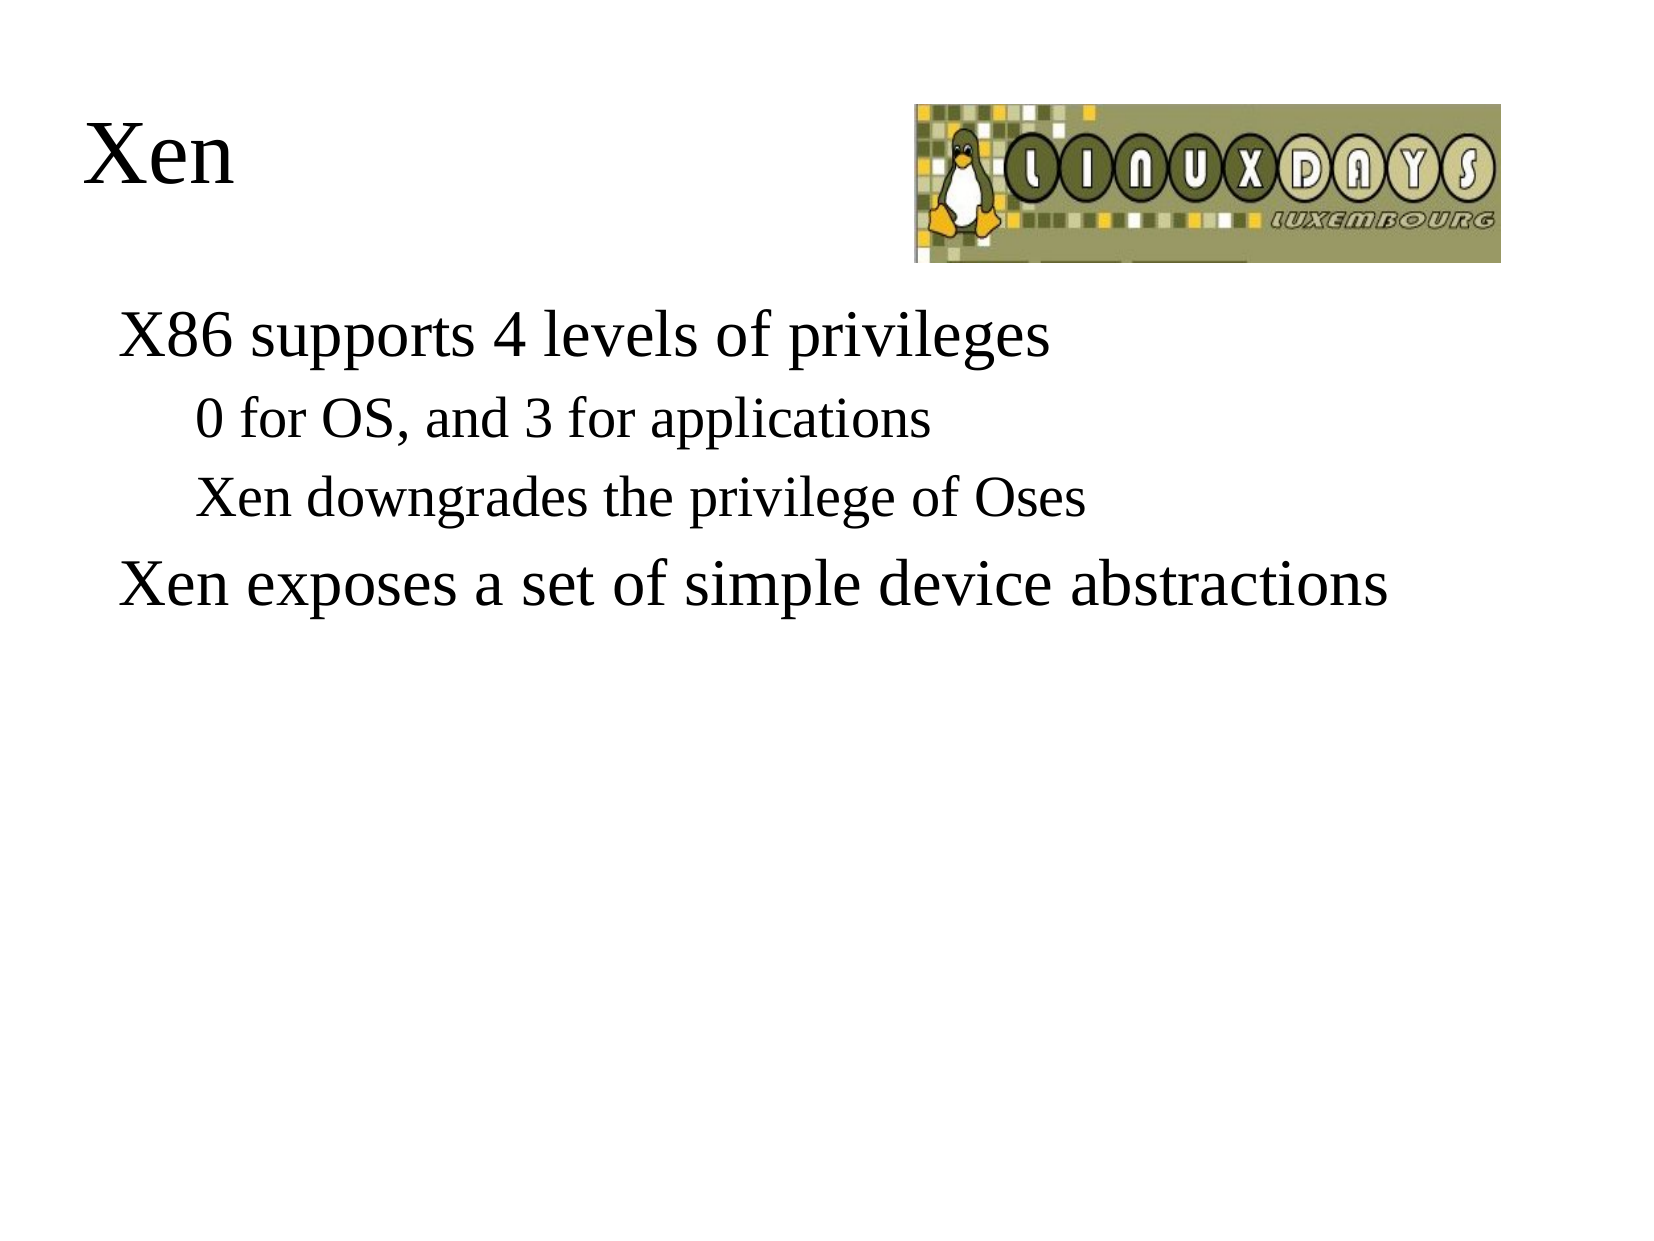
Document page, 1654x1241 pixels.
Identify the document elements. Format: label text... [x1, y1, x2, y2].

list X86 supports 4 levels of privileges 0 for OS, and 3 for applications Xen downgrades the privilege of Oses Xen exposes a set of simple device abstractions [86, 289, 1626, 1226]
title Xen [82, 57, 1571, 249]
picture [914, 249, 1501, 263]
